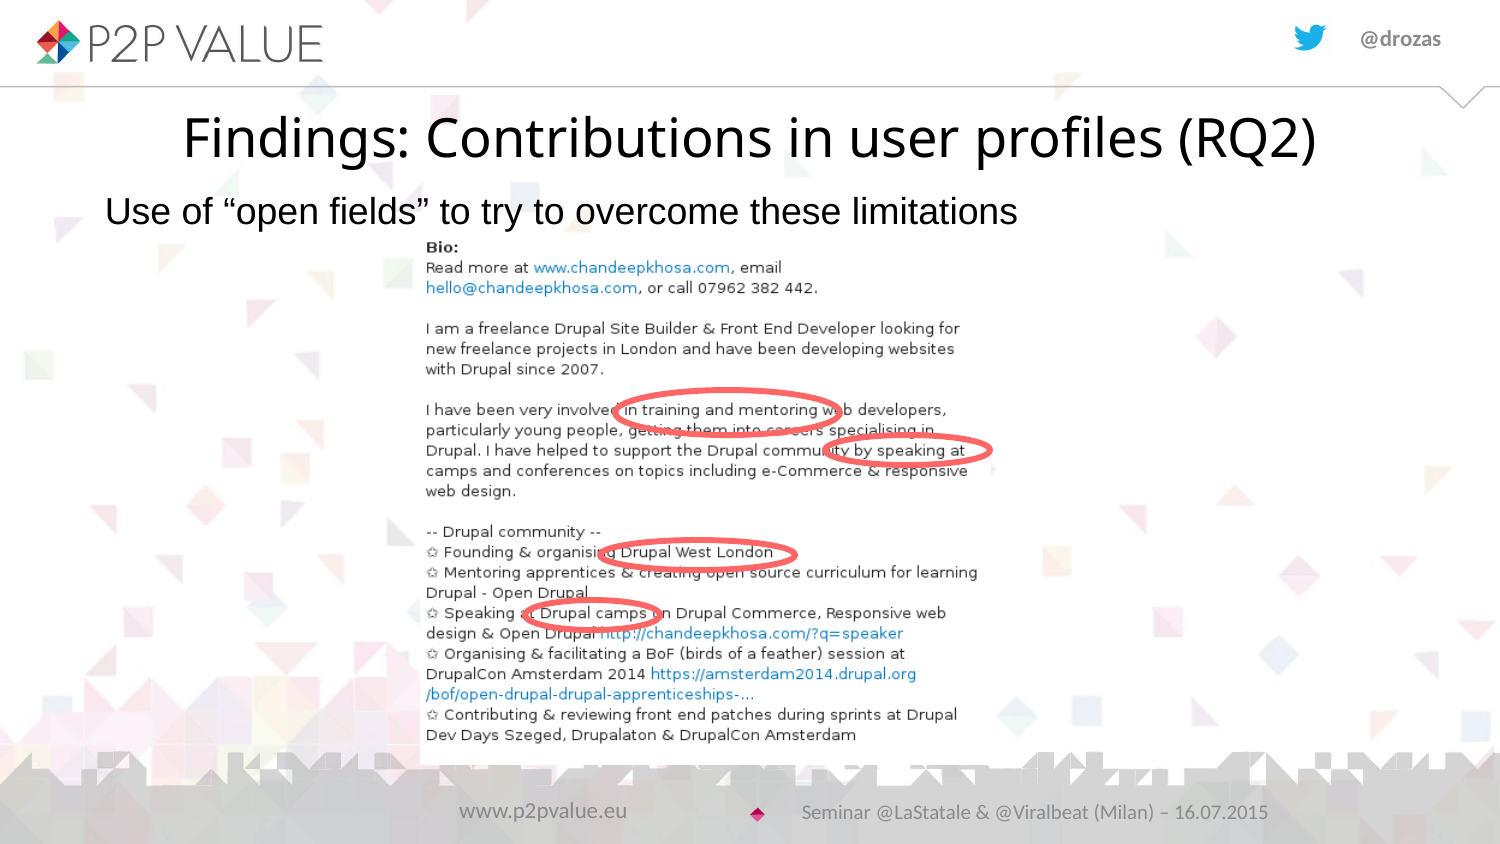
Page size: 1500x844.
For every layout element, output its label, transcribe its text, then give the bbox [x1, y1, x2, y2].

title Findings: Contributions in user profiles (RQ2) [0, 92, 1500, 181]
text_box @drozas [1333, 15, 1455, 60]
text_box Seminar @LaStatale & @Viralbeat (Milan) – 16.07.2015 [788, 788, 1481, 834]
picture [0, 181, 1500, 844]
picture [0, 0, 1500, 92]
text_box www.p2pvalue.eu [453, 789, 672, 829]
text_box Use of “open fields” to try to overcome these limitations [90, 183, 1500, 241]
